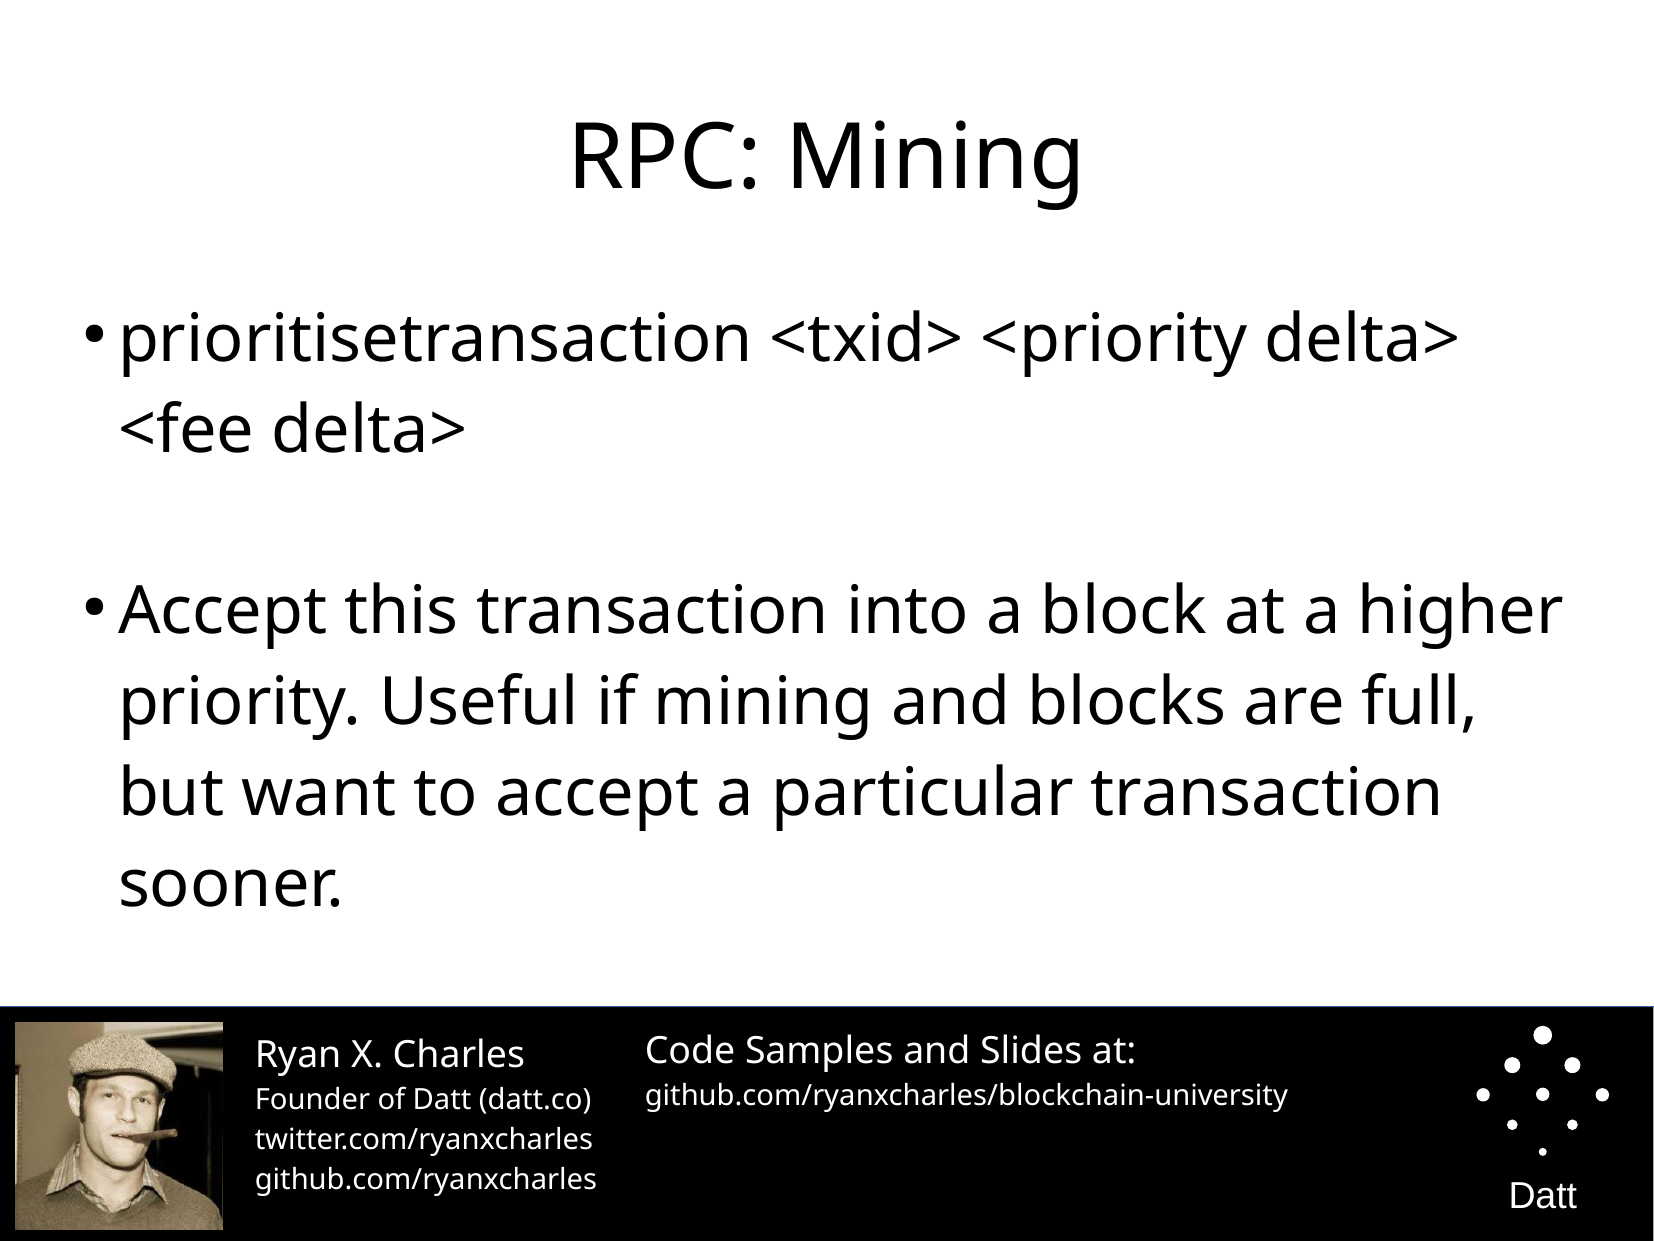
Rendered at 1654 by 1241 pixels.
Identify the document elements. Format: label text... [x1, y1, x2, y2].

picture [15, 1022, 223, 1231]
title RPC: Mining [82, 49, 1571, 257]
text_box Ryan X. Charles Founder of Datt (datt.co) twitter.com/ryanxcharles github.com/ryanxcharles [240, 1020, 976, 1241]
subtitle prioritisetransaction <txid> <priority delta> <fee delta> Accept this transaction into a block at a higher priority. Useful if mining and blocks are full, but want to accept a particular transaction sooner. [82, 290, 1571, 1006]
text_box [0, 1006, 1654, 1241]
picture [1475, 1023, 1611, 1159]
text_box Datt [1452, 1167, 1633, 1241]
text_box Code Samples and Slides at: github.com/ryanxcharles/blockchain-university [630, 1015, 1403, 1156]
